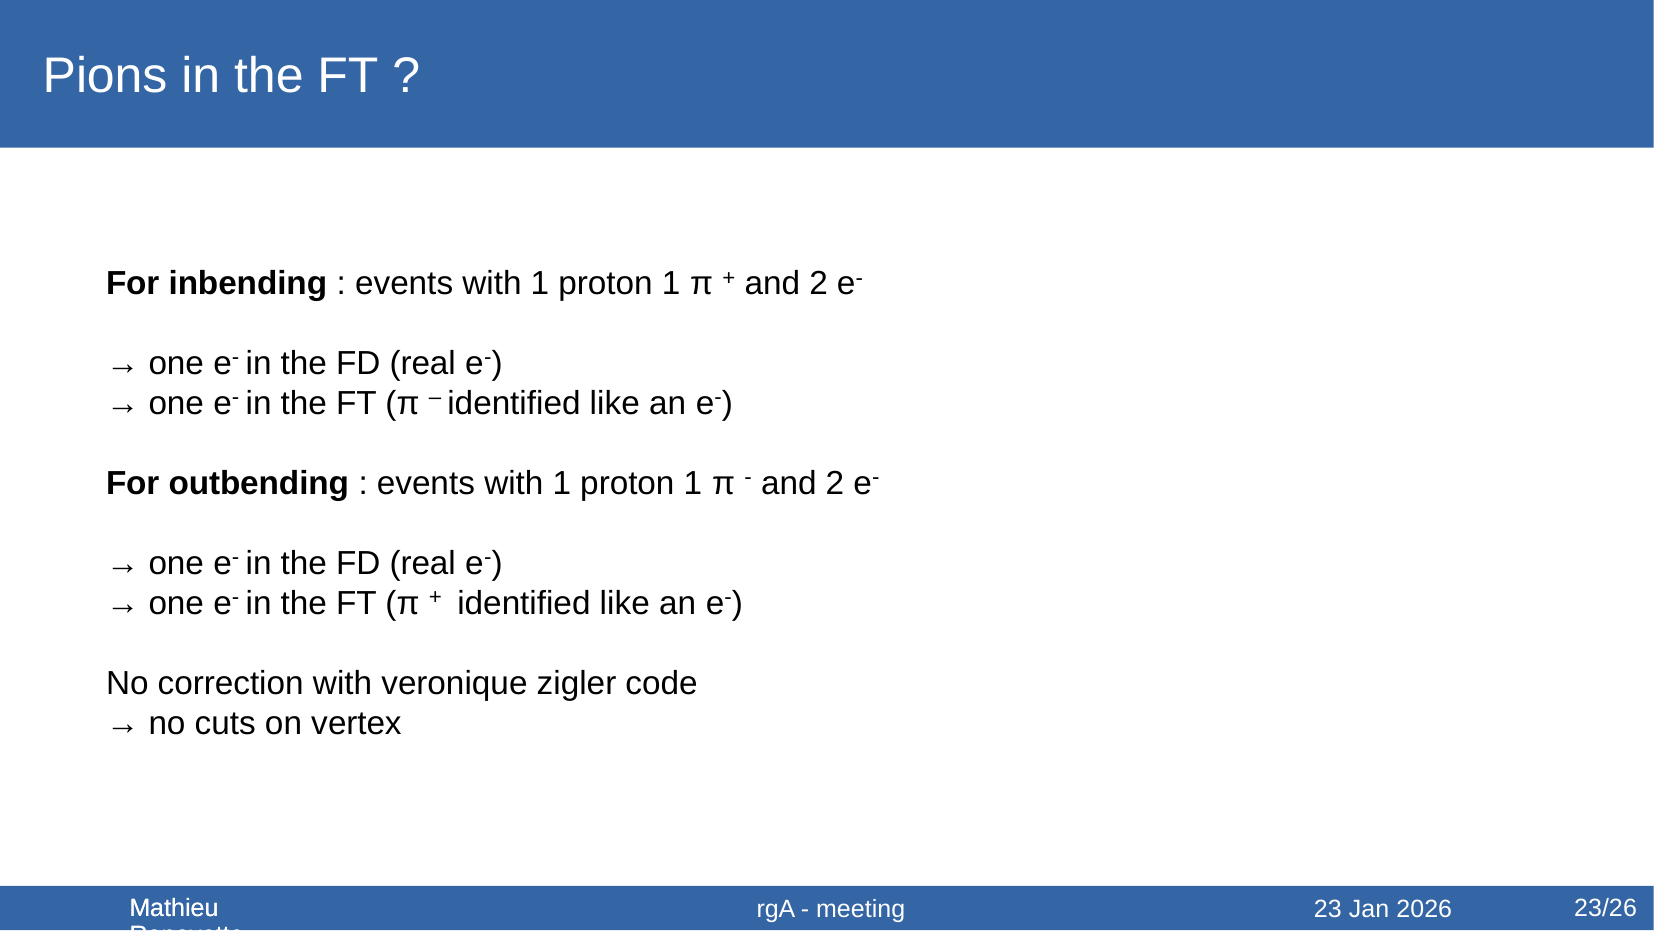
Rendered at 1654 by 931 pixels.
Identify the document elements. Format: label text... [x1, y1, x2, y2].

text_box Pions in the FT ? [27, 40, 886, 114]
text_box Mathieu Ronayette [114, 885, 355, 929]
text_box For inbending : events with 1 proton 1 π + and 2 e- → one e- in the FD (real e-) → one e- in the FT (π – identified like an e-) For outbending : events with 1 proton 1 π - and 2 e- → one e- in the FD (real e-) → one e- in the FT (π + identified like an e-) No correction with veronique zigler code → no cuts on vertex [91, 254, 905, 800]
text_box [0, 0, 1654, 148]
text_box 23/26 [1559, 885, 1654, 930]
text_box [0, 885, 131, 931]
text_box [226, 885, 1654, 931]
text_box rgA - meeting [734, 887, 953, 931]
text_box 23 Jan 2026 [1299, 887, 1536, 931]
